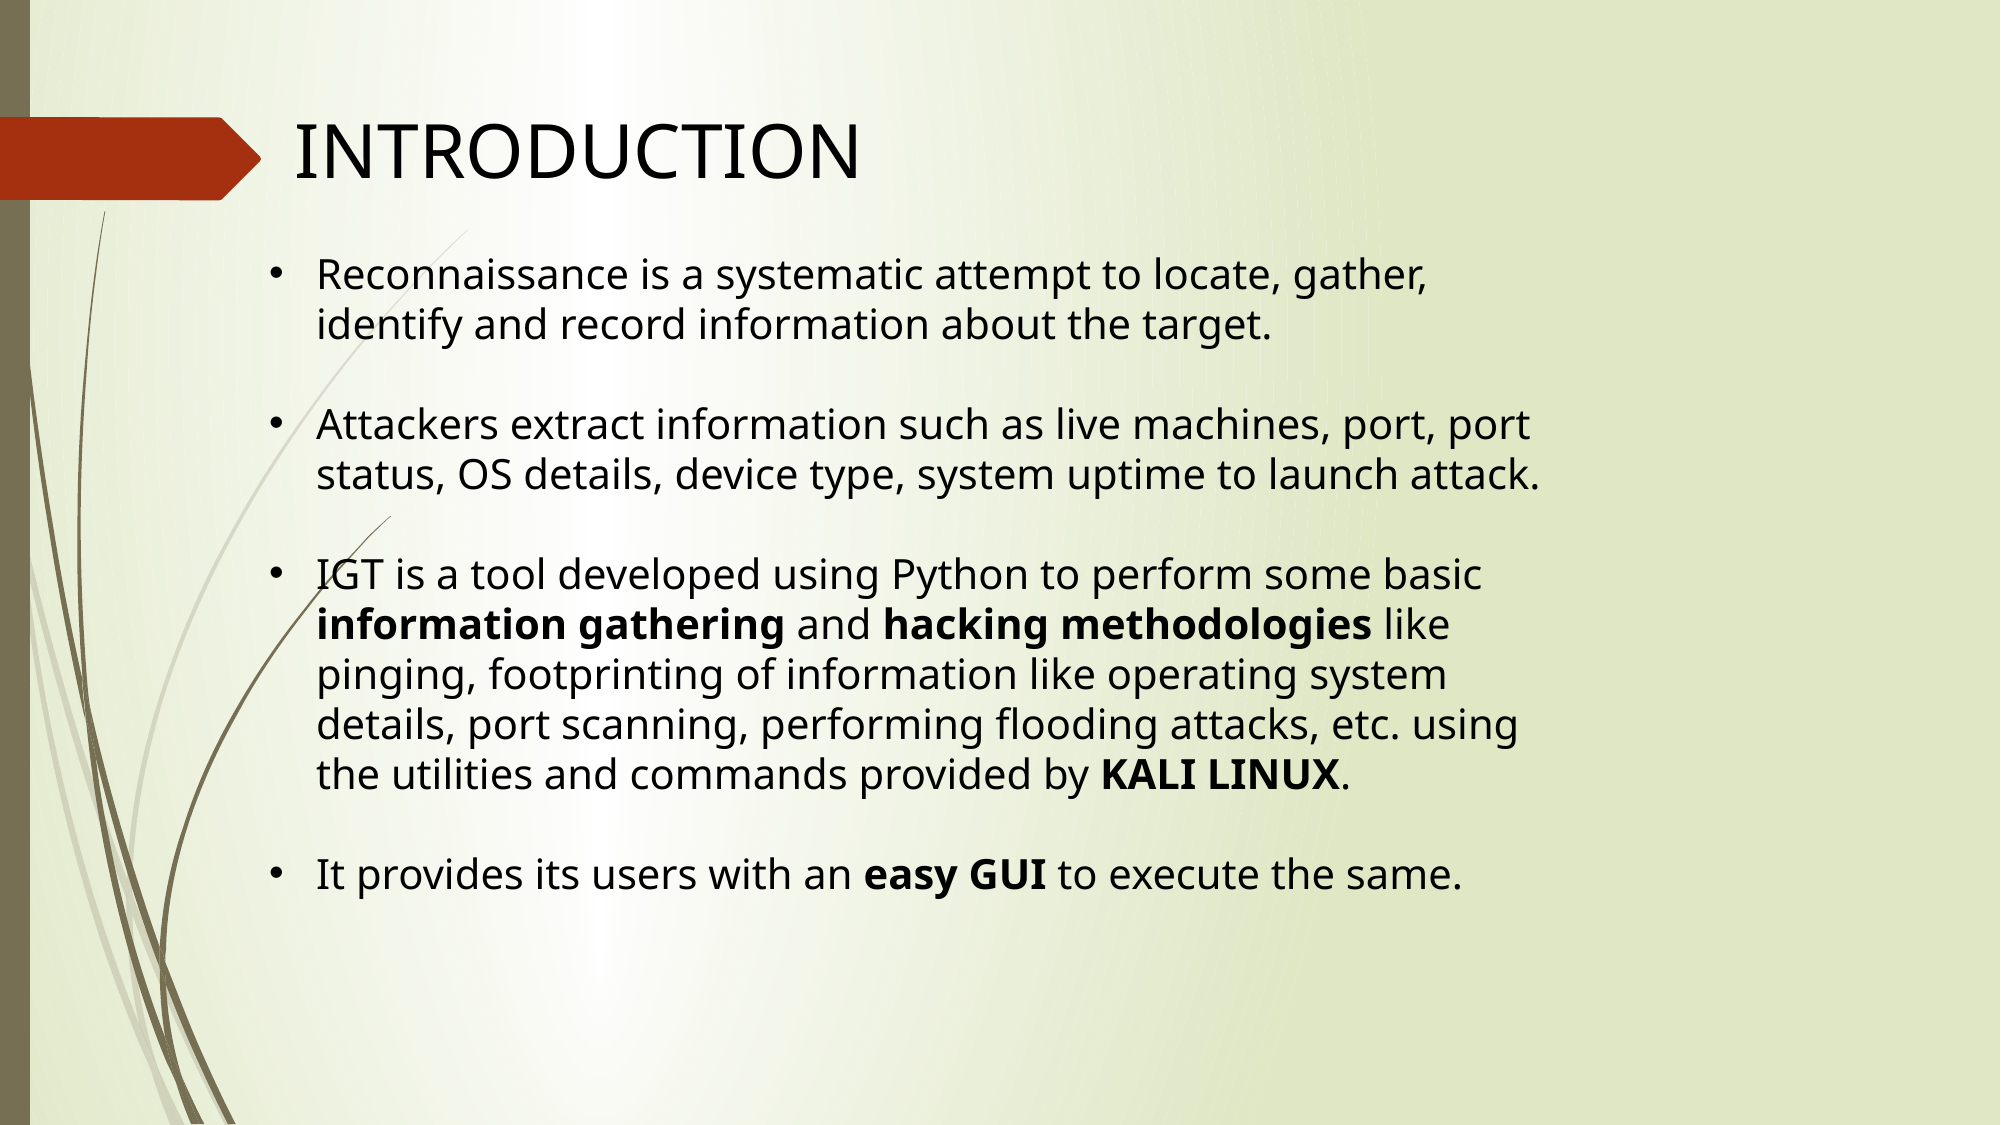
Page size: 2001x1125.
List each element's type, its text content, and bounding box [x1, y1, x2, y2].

text_box INTRODUCTION [280, 95, 880, 189]
text_box Reconnaissance is a systematic attempt to locate, gather, identify and record information about the target. Attackers extract information such as live machines, port, port status, OS details, device type, system uptime to launch attack. IGT is a tool developed using Python to perform some basic information gathering and hacking methodologies like pinging, footprinting of information like operating system details, port scanning, performing flooding attacks, etc. using the utilities and commands provided by KALI LINUX. It provides its users with an easy GUI to execute the same. [254, 189, 1598, 956]
